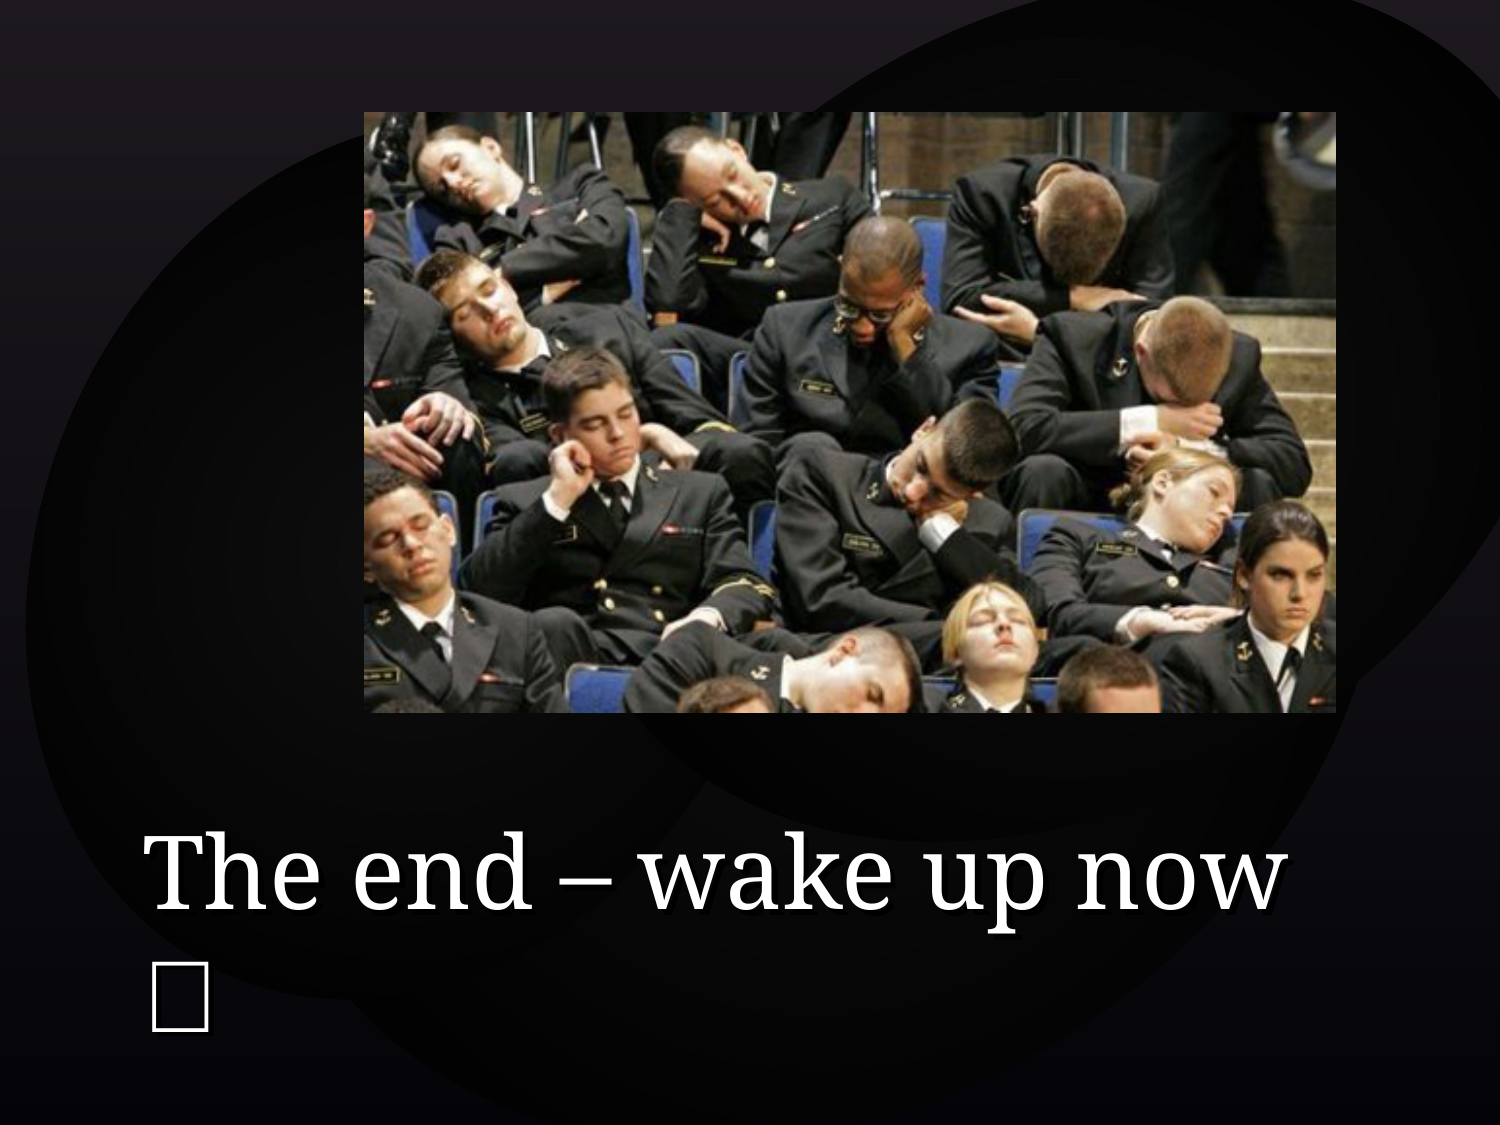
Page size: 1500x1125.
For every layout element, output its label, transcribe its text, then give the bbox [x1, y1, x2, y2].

title The end – wake up now  [127, 800, 1366, 951]
picture [364, 112, 1336, 713]
